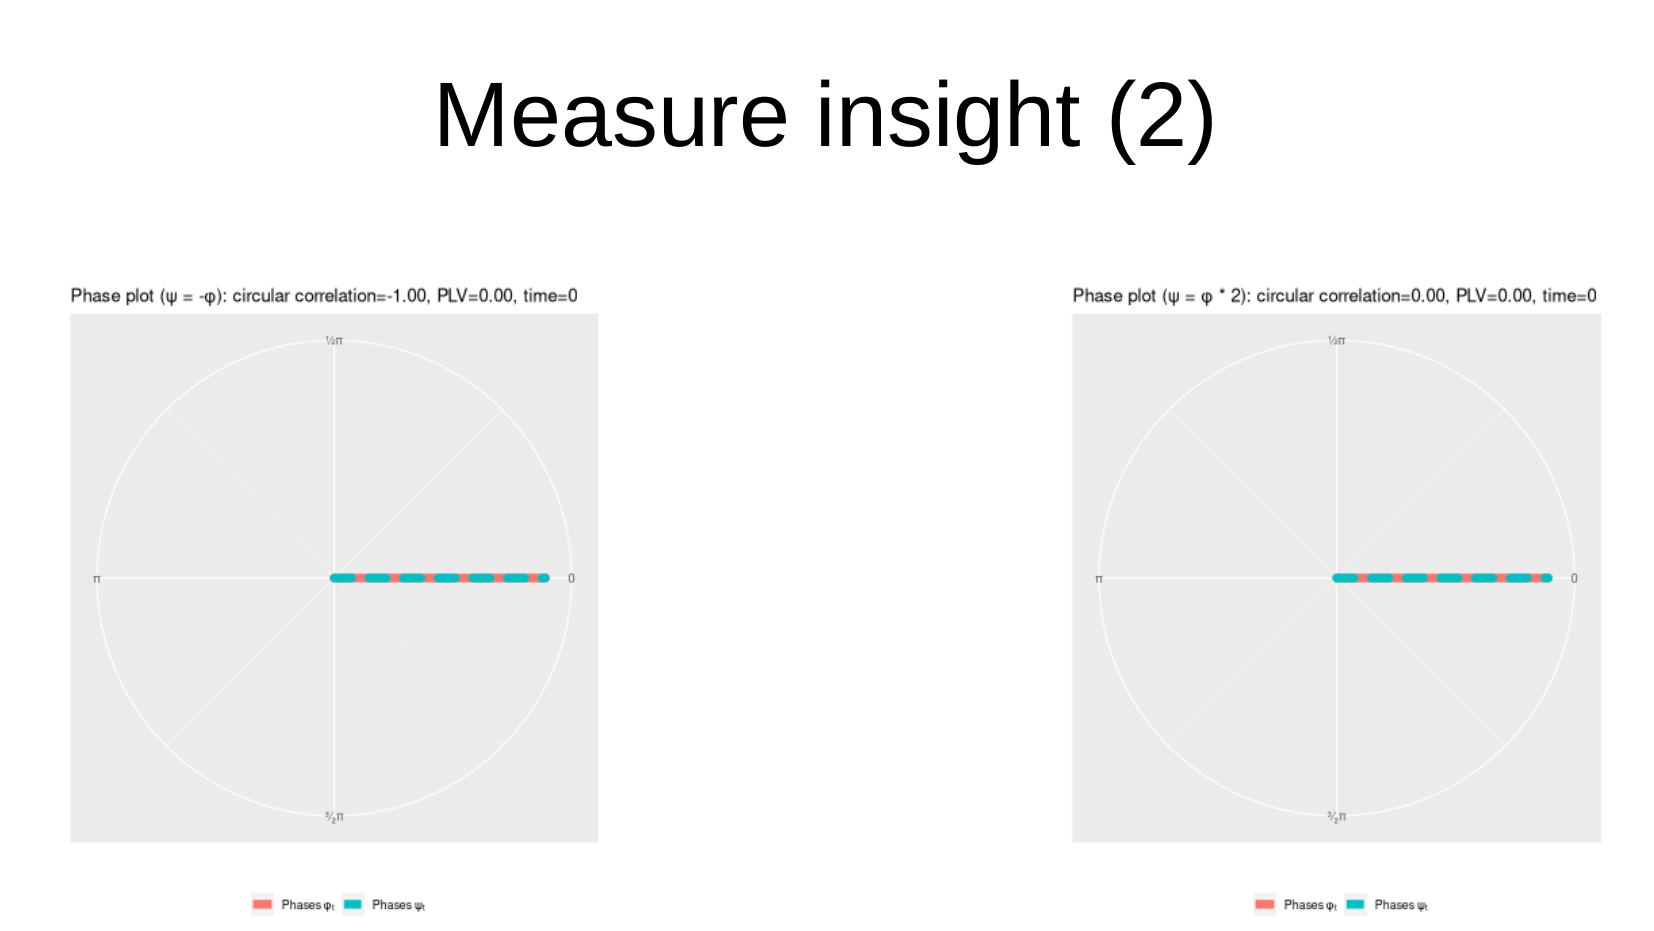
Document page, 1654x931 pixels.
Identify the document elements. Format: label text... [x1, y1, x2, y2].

picture [1, 281, 650, 931]
title Measure insight (2) [82, 37, 1571, 193]
picture [1003, 281, 1653, 931]
